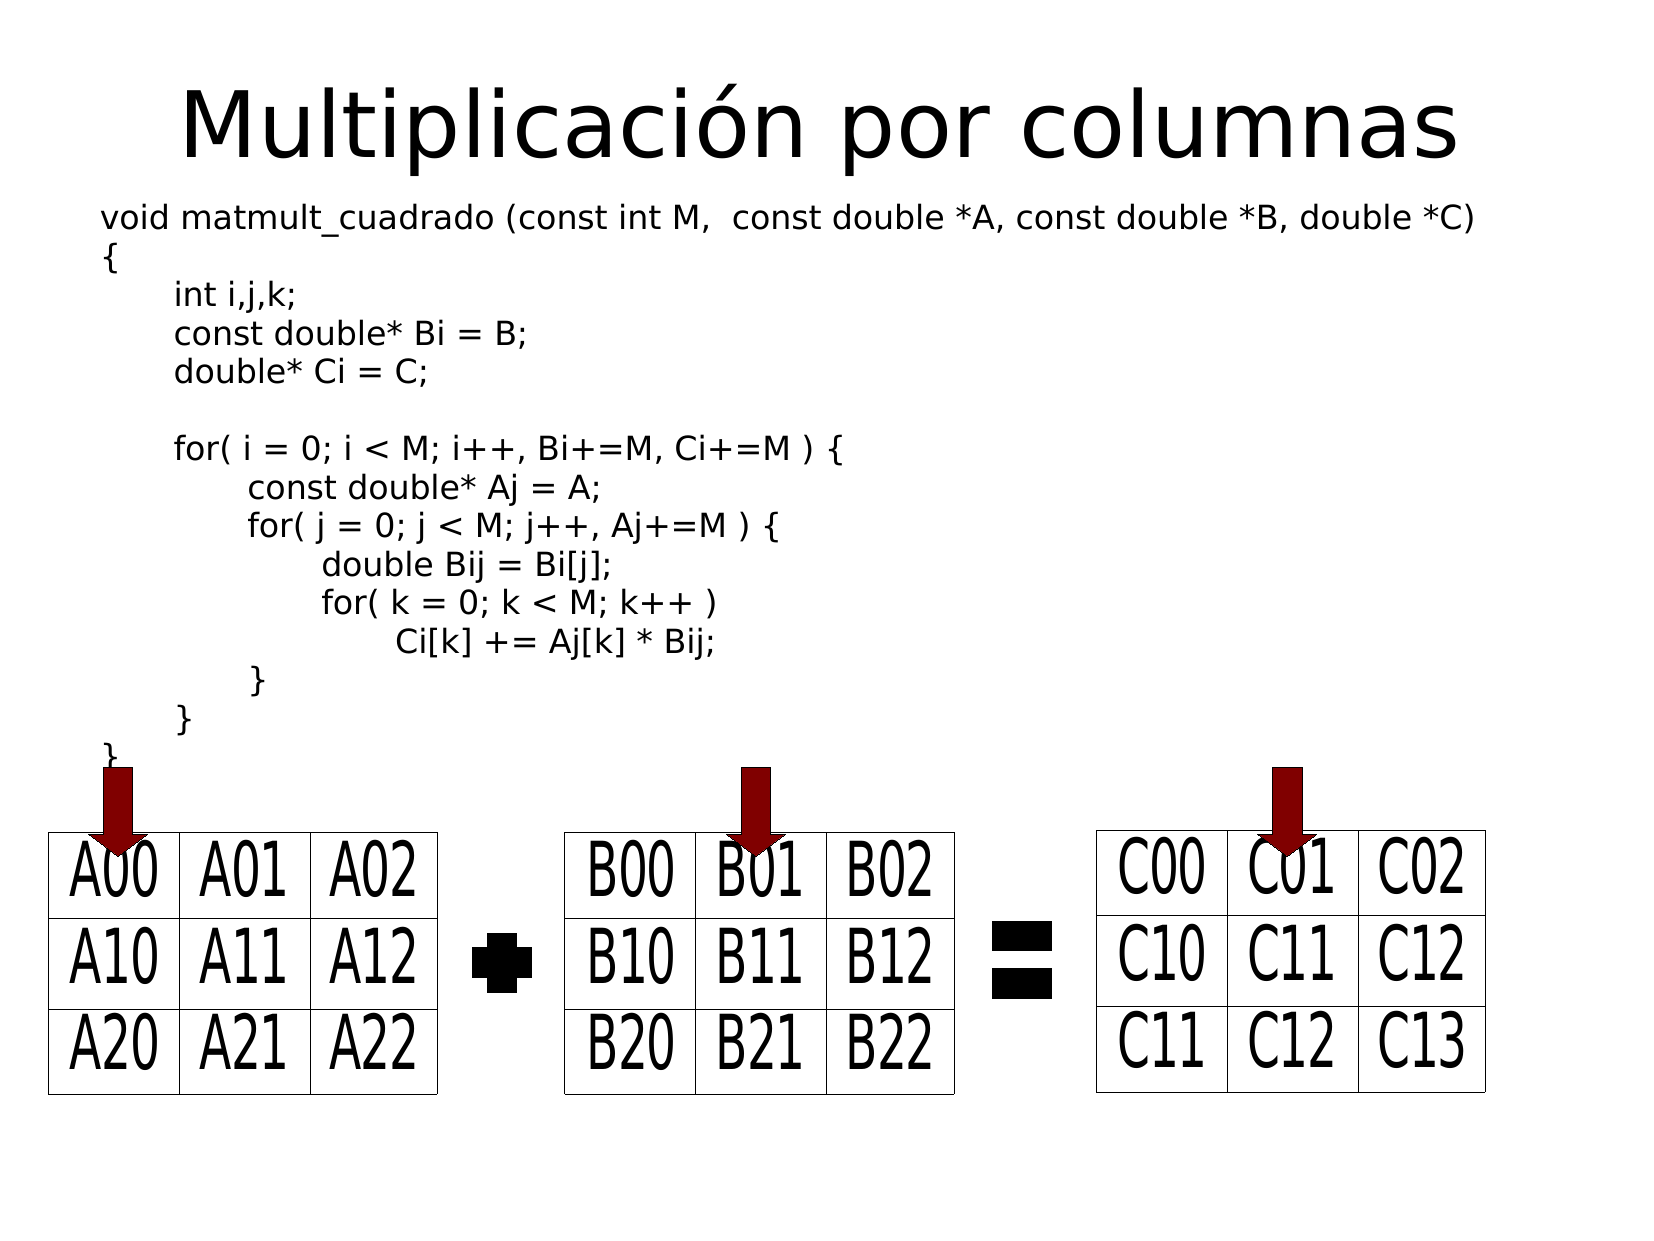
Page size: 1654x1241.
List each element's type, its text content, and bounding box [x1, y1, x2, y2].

text_box void matmult_cuadrado (const int M, const double *A, const double *B, double *C) { int i,j,k; const double* Bi = B; double* Ci = C; for( i = 0; i < M; i++, Bi+=M, Ci+=M ) { const double* Aj = A; for( j = 0; j < M; j++, Aj+=M ) { double Bij = Bi[j]; for( k = 0; k < M; k++ ) Ci[k] += Aj[k] * Bij; } } } [84, 191, 1595, 1034]
title Multiplicación por columnas [76, 29, 1565, 222]
text_box [88, 767, 148, 857]
chart [1092, 1034, 1491, 1099]
text_box [726, 767, 786, 857]
text_box [1257, 767, 1317, 857]
chart [44, 826, 443, 1101]
chart [561, 1034, 960, 1101]
